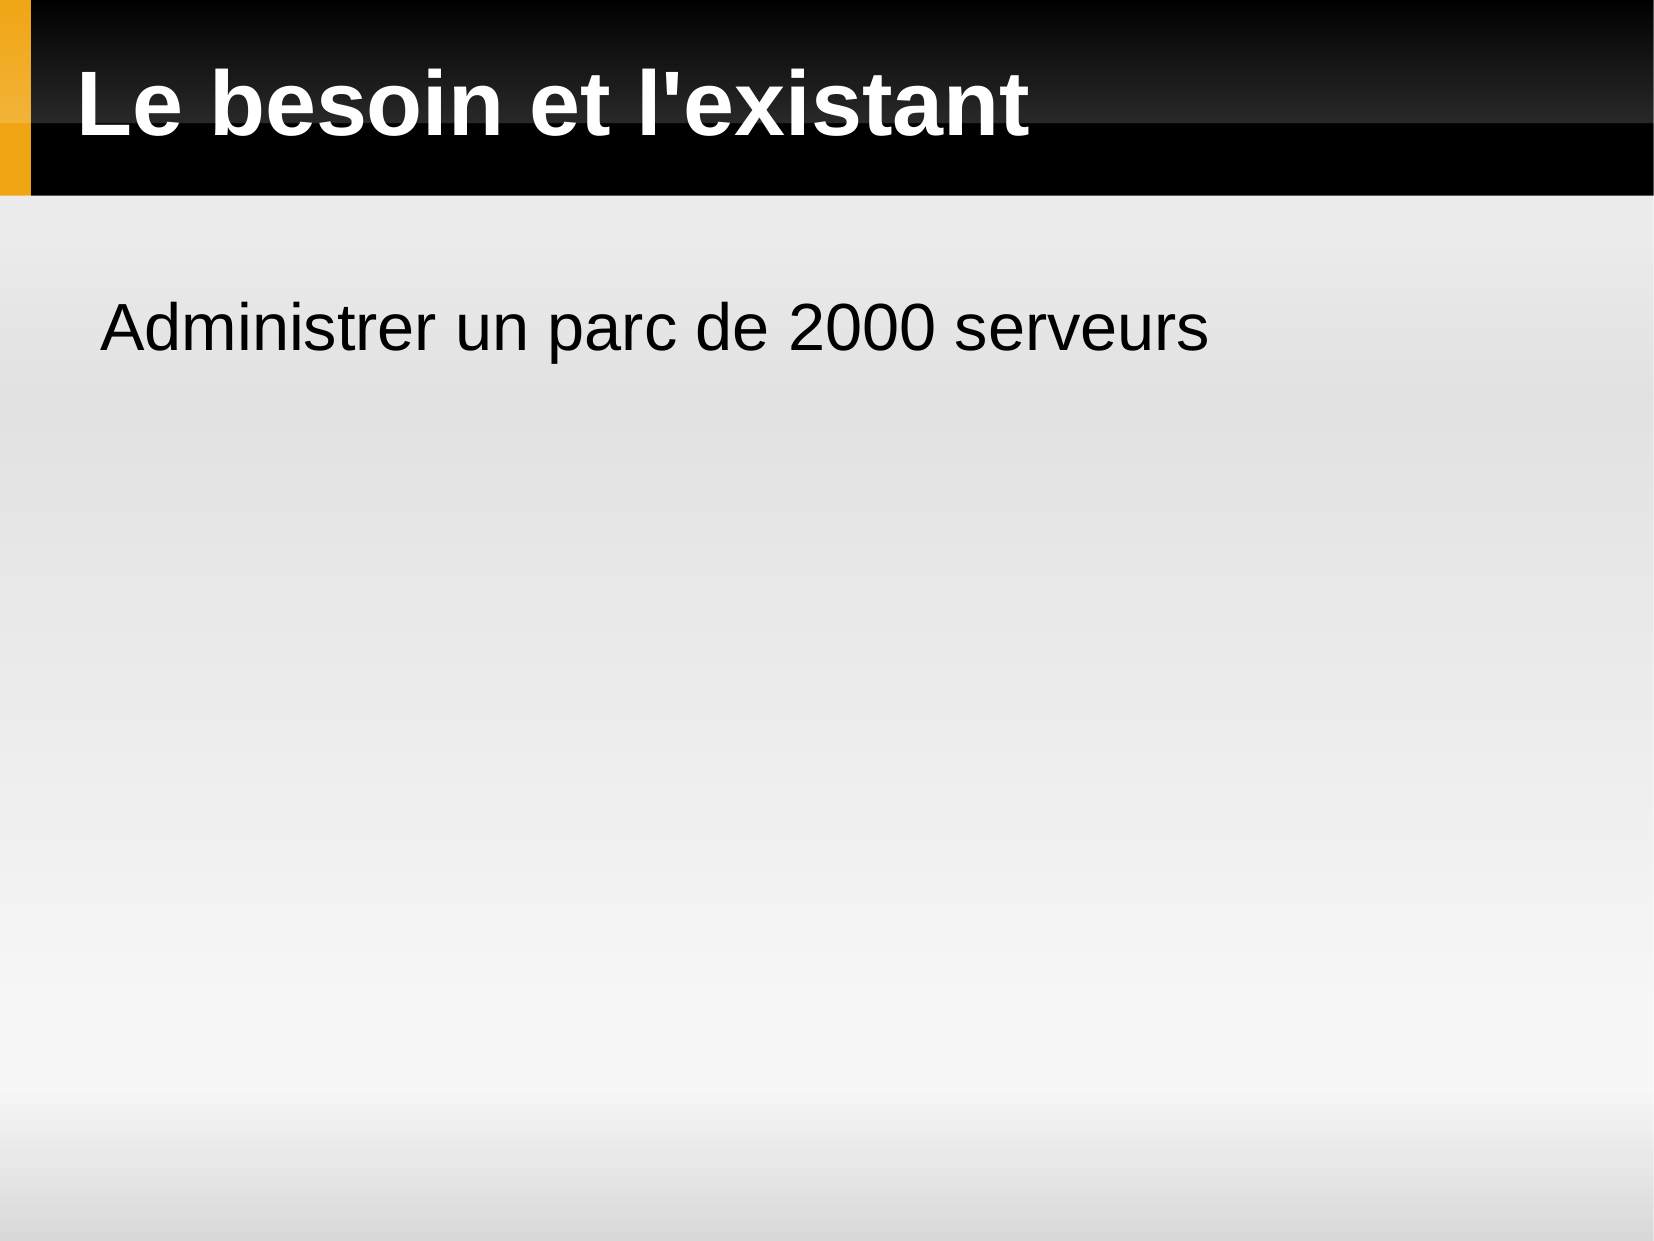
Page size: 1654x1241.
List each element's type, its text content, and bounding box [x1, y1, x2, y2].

picture [0, 0, 1654, 1241]
title Le besoin et l'existant [76, 7, 1565, 200]
list Administrer un parc de 2000 serveurs [82, 290, 1571, 1094]
